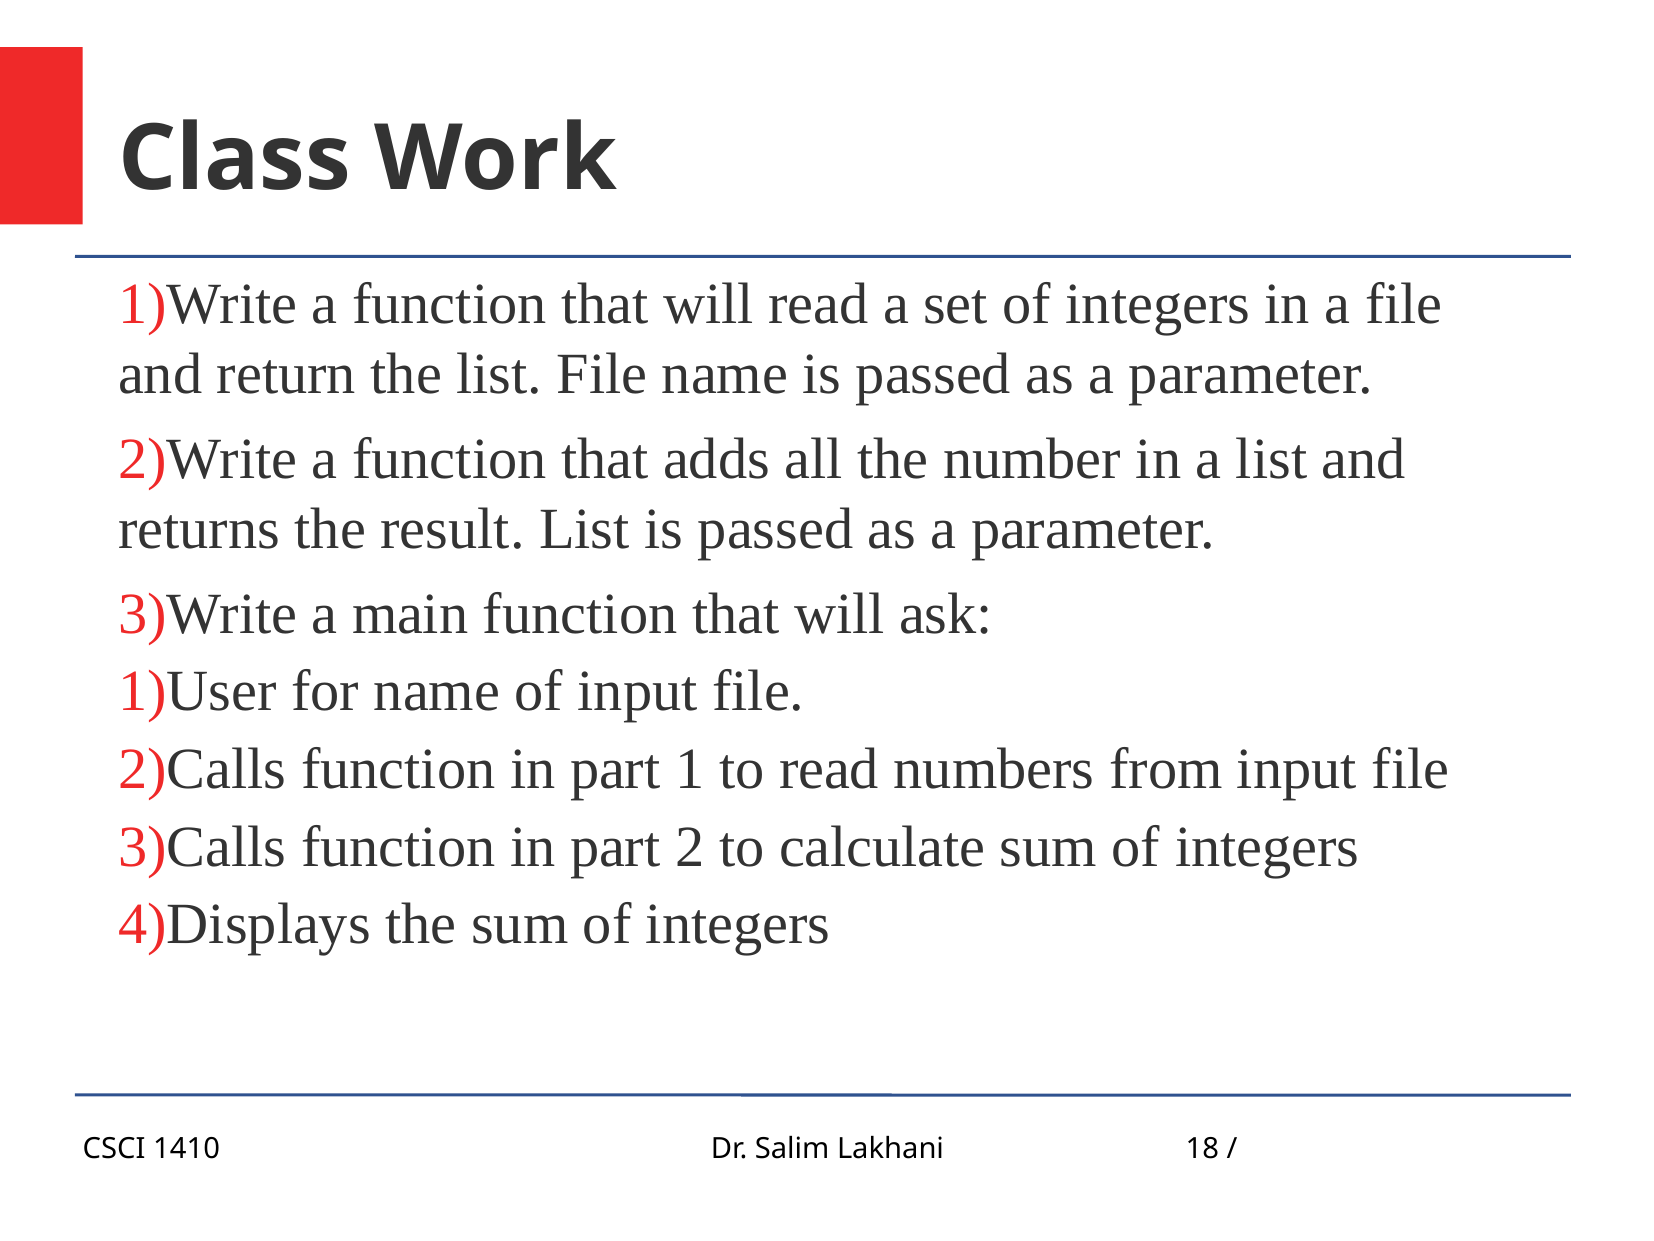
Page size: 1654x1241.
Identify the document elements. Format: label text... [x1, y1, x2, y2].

text_box Dr. Salim Lakhani [565, 1129, 1090, 1216]
list Write a function that will read a set of integers in a file and return the list. File name is passed as a parameter. Write a function that adds all the number in a list and returns the result. List is passed as a parameter. Write a main function that will ask: User for name of input file. Calls function in part 1 to read numbers from input file Calls function in part 2 to calculate sum of integers Displays the sum of integers [118, 265, 1536, 1081]
text_box CSCI 1410 [82, 1129, 468, 1216]
text_box / [1185, 1129, 1571, 1216]
title Class Work [118, 49, 1571, 257]
